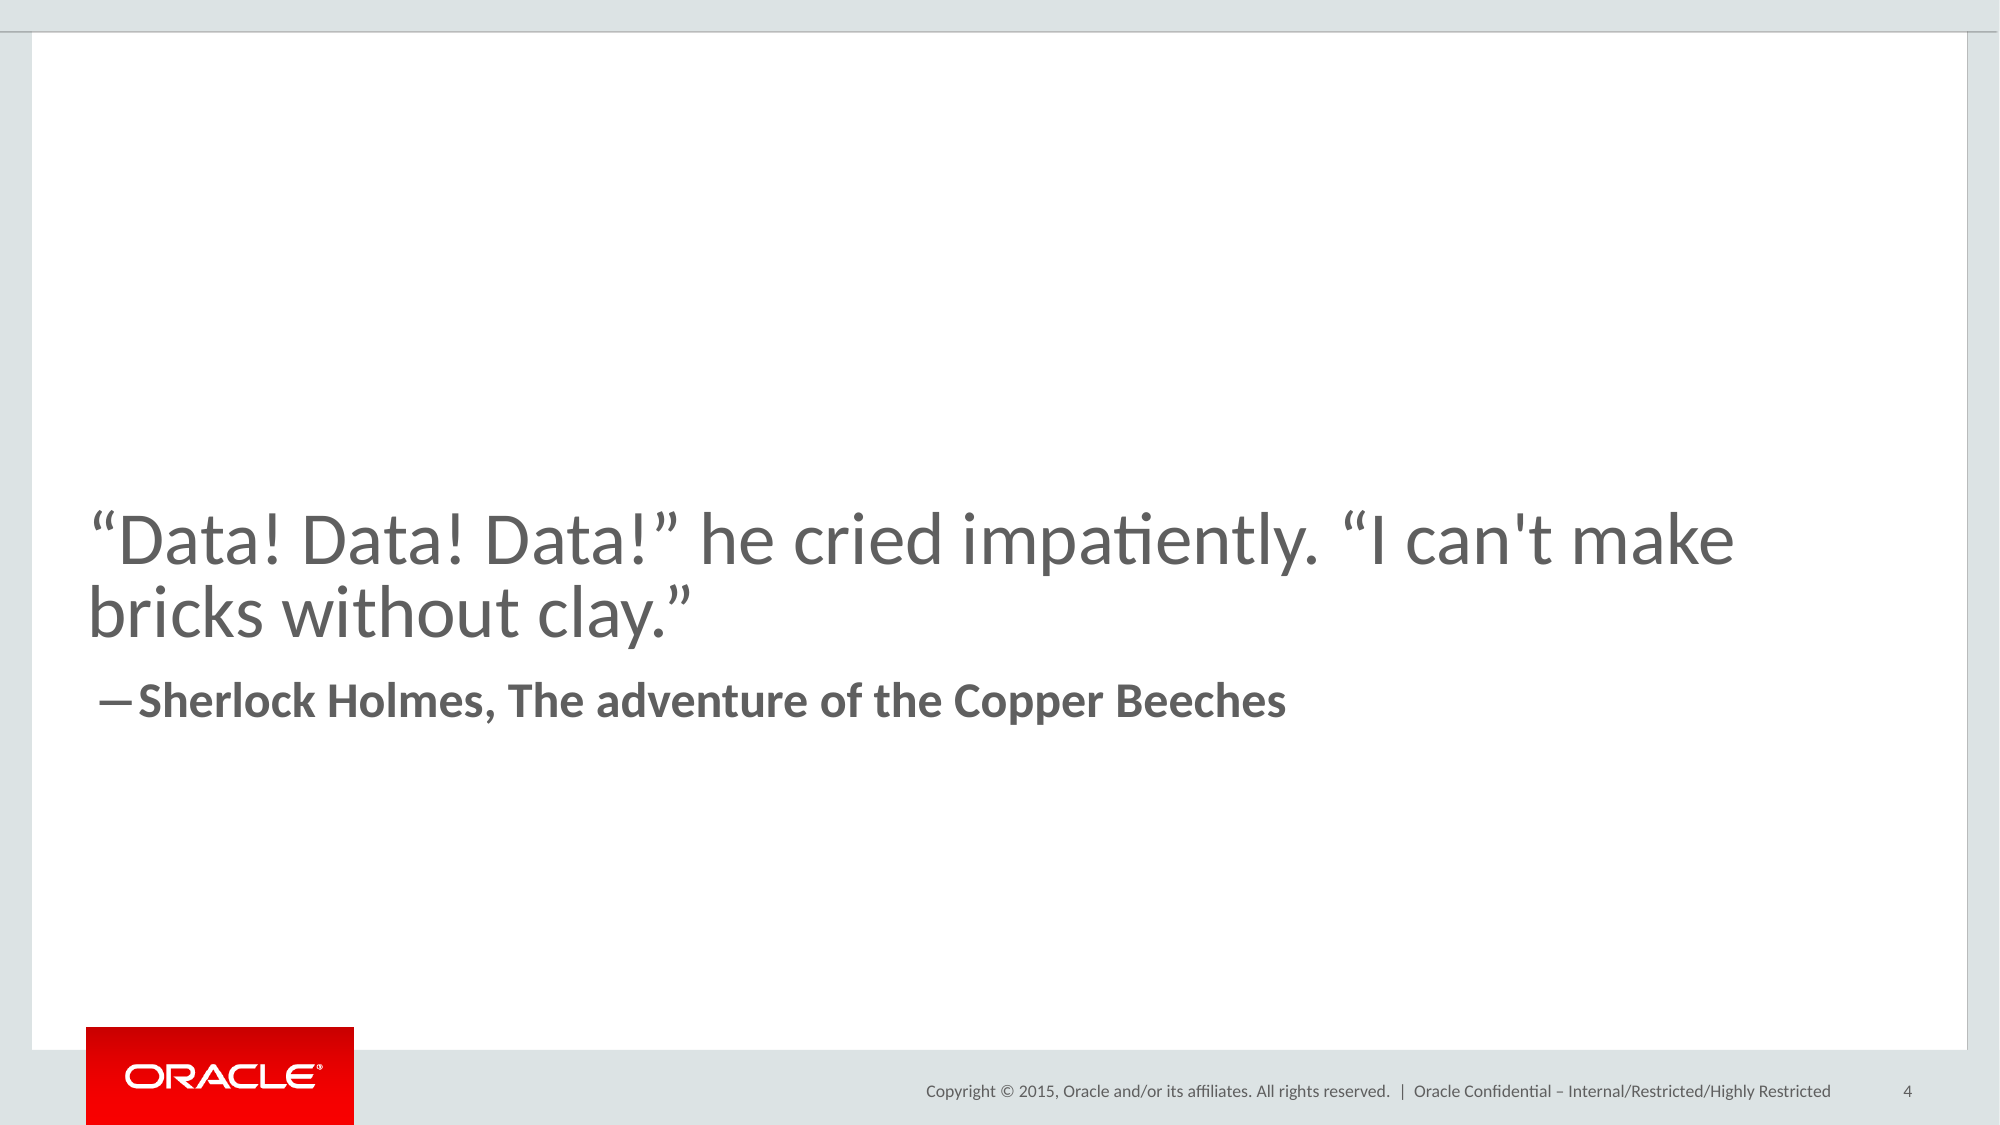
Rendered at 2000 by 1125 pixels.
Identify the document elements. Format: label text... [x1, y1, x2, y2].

title “Data! Data! Data!” he cried impatiently. “I can't make bricks without clay.” [87, 426, 1913, 652]
footer Oracle Confidential – Internal/Restricted/Highly Restricted [1414, 1075, 1849, 1106]
picture [86, 1027, 354, 1125]
list ―Sherlock Holmes, The adventure of the Copper Beeches [93, 674, 1919, 825]
slide_number <number> [1849, 1075, 1913, 1106]
